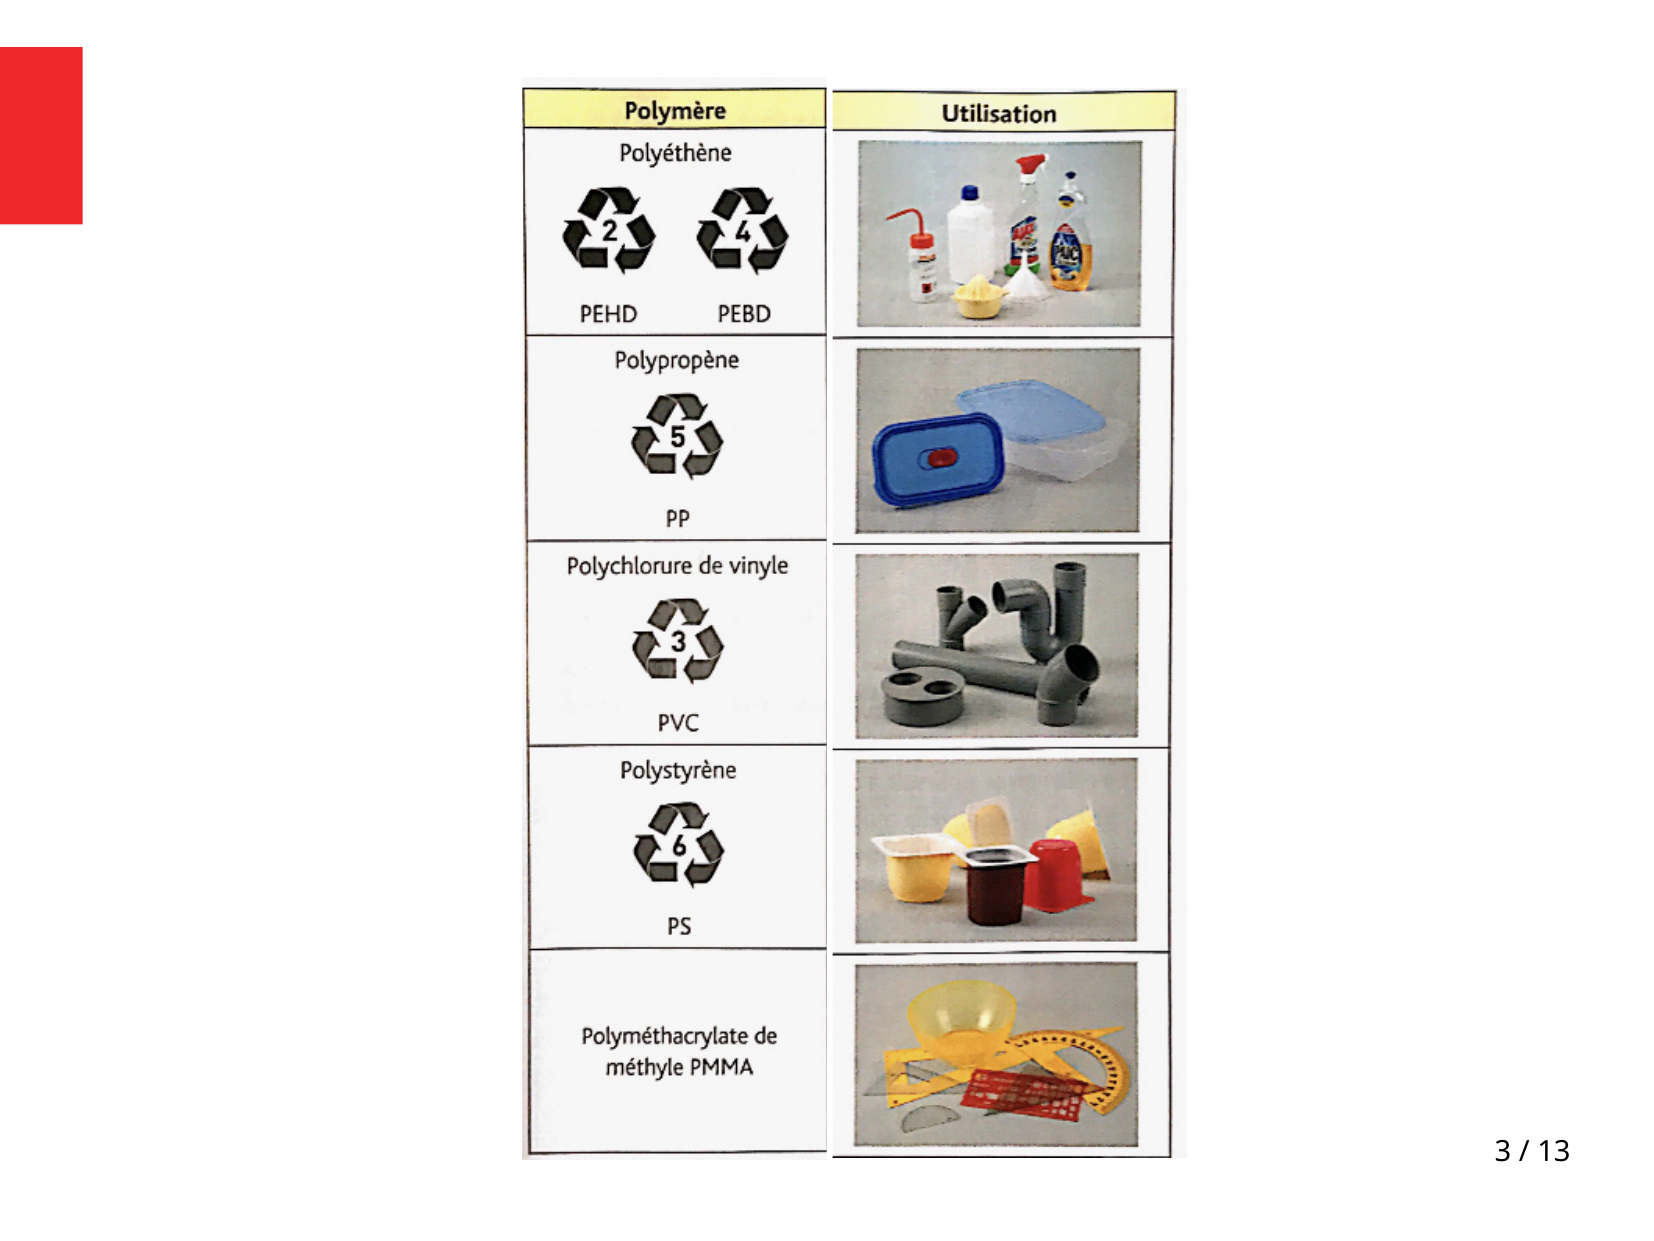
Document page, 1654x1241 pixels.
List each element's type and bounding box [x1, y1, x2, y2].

picture [522, 77, 827, 1160]
picture [832, 88, 1187, 1158]
